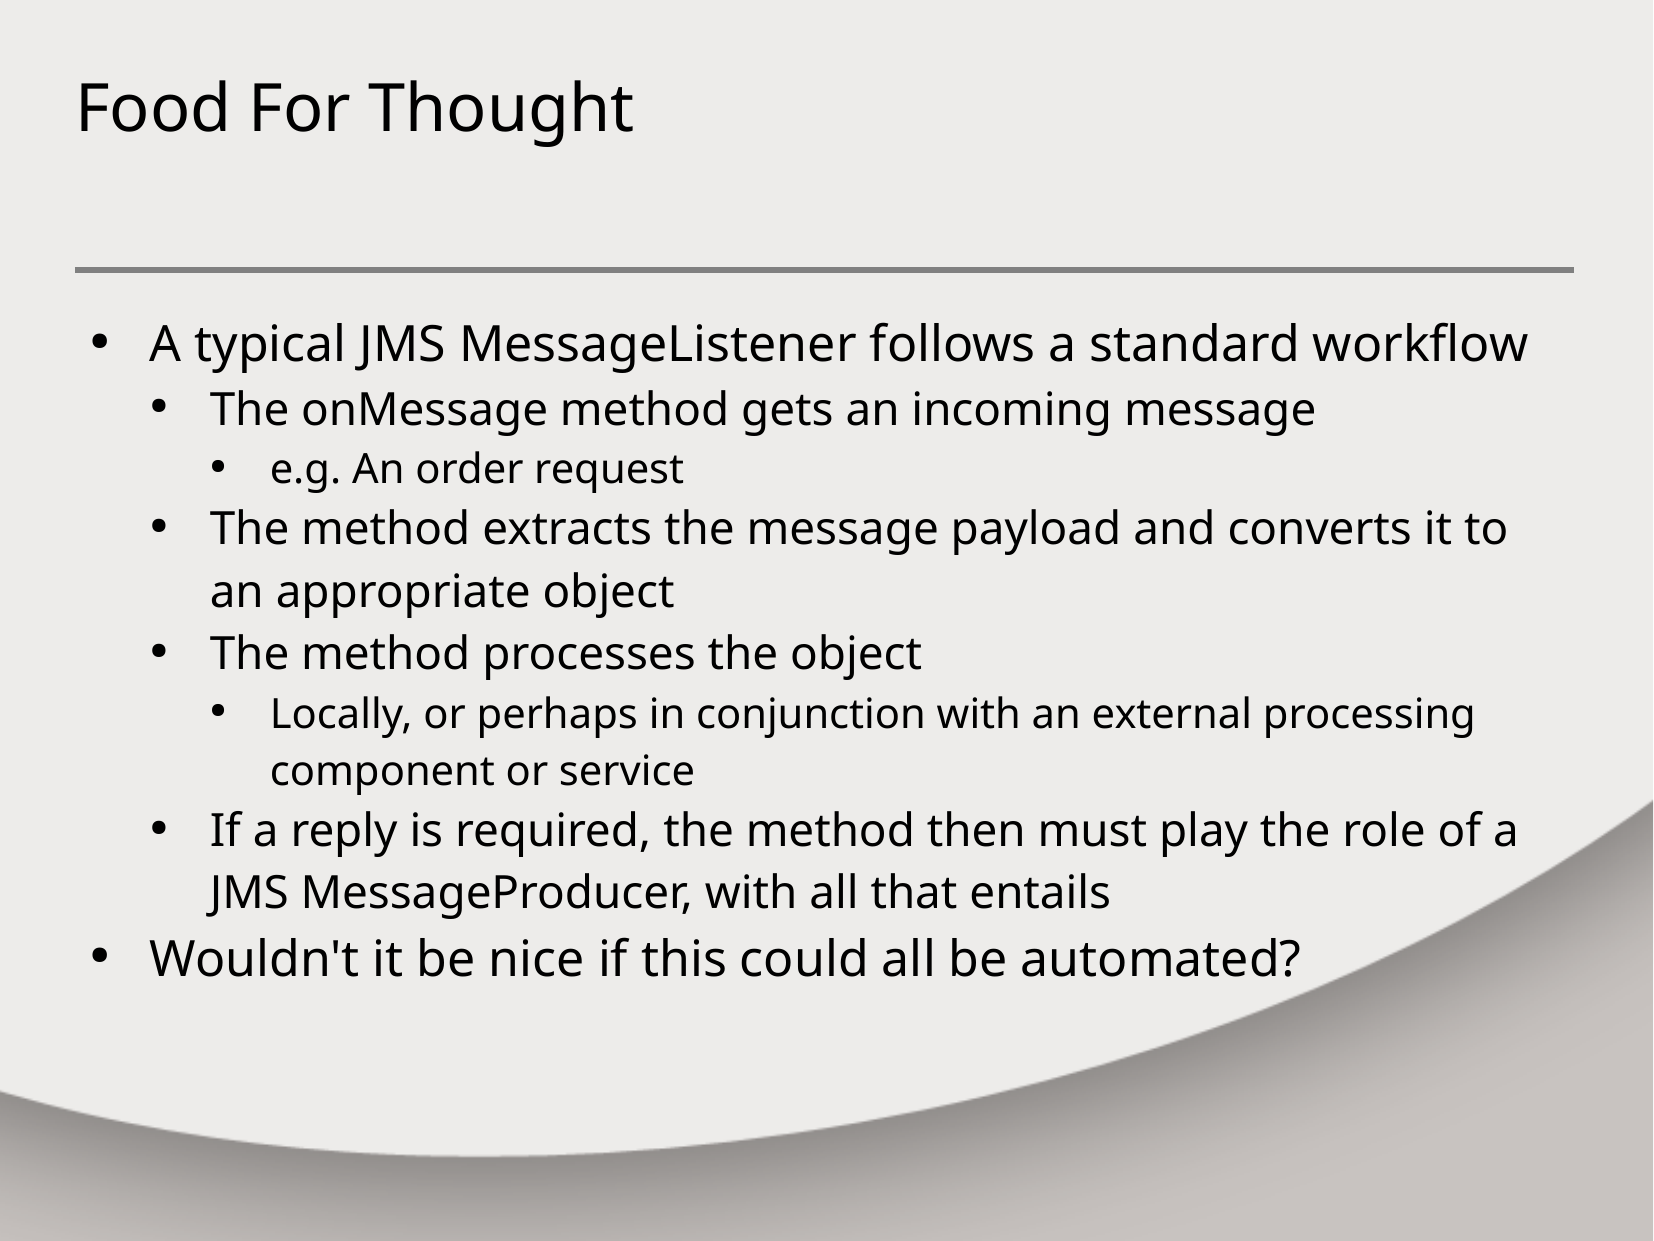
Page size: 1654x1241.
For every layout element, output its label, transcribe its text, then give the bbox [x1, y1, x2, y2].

picture [0, 0, 1654, 1241]
text_box A typical JMS MessageListener follows a standard workflow The onMessage method gets an incoming message e.g. An order request The method extracts the message payload and converts it to an appropriate object The method processes the object Locally, or perhaps in conjunction with an external processing component or service If a reply is required, the method then must play the role of a JMS MessageProducer, with all that entails Wouldn't it be nice if this could all be automated? [75, 300, 1576, 1164]
title Food For Thought [75, 75, 1575, 226]
